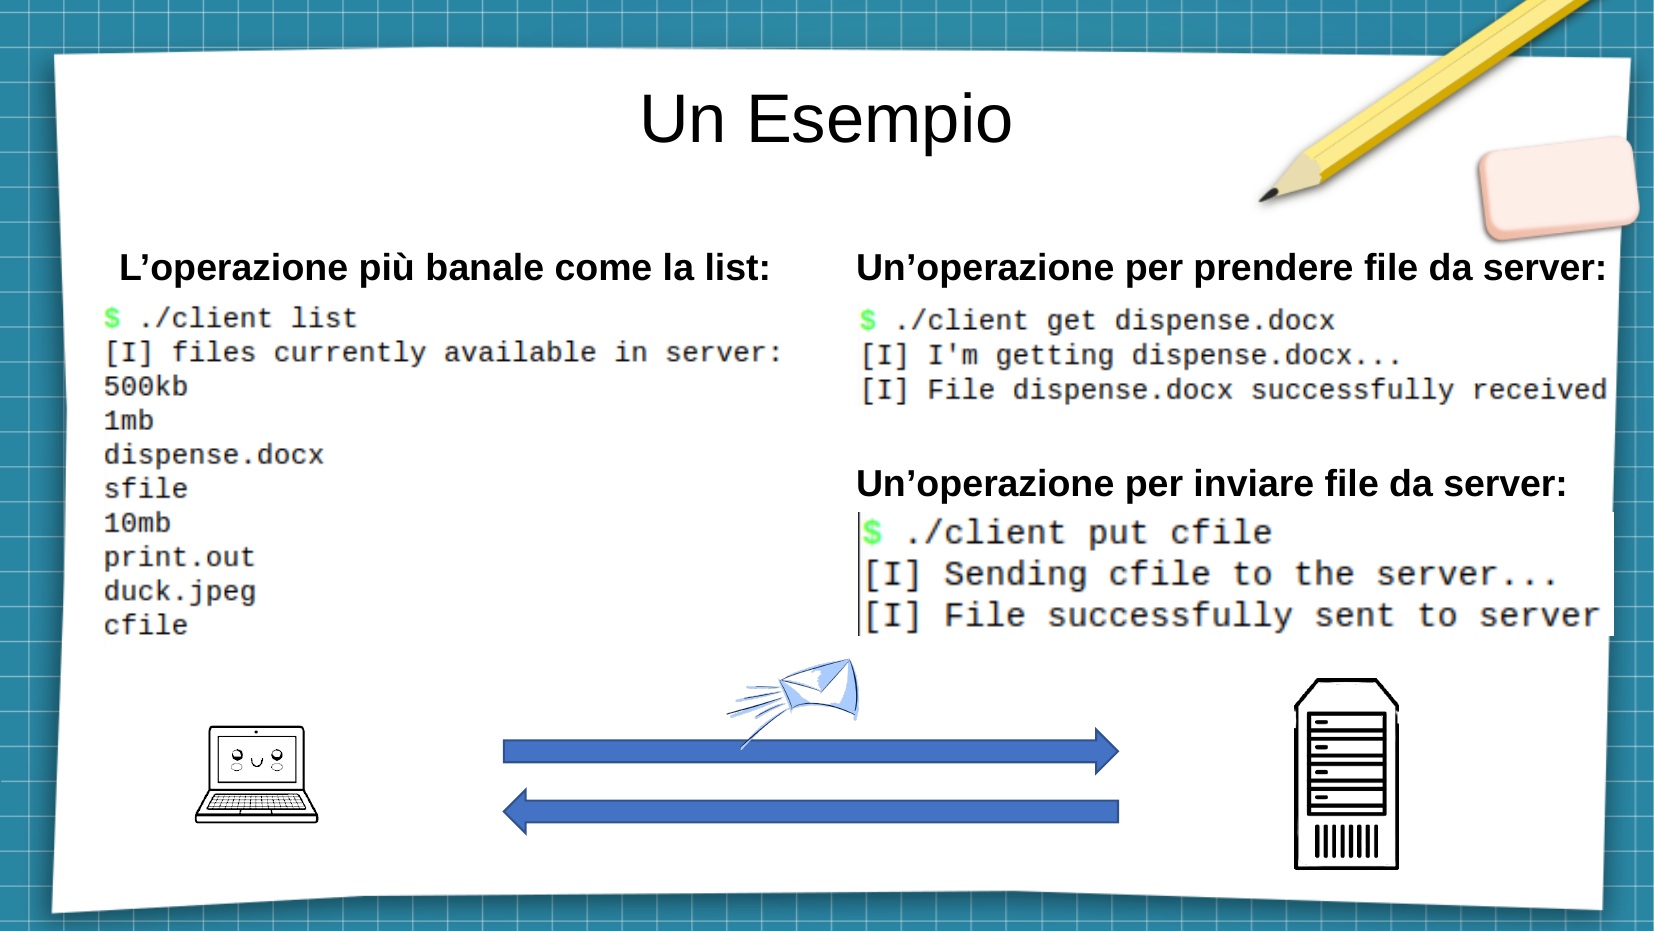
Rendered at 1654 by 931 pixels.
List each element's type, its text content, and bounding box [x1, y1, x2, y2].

text_box Un’operazione per prendere file da server: [841, 235, 1631, 297]
picture [858, 512, 1614, 636]
text_box L’operazione più banale come la list: [104, 235, 793, 297]
picture [1294, 678, 1399, 871]
text_box Un’operazione per inviare file da server: [841, 451, 1591, 513]
picture [104, 303, 796, 648]
text_box [503, 789, 1118, 834]
text_box [503, 729, 1118, 774]
picture [858, 303, 1614, 407]
picture [177, 712, 335, 837]
title Un Esempio [82, 37, 1571, 193]
picture [725, 657, 861, 752]
